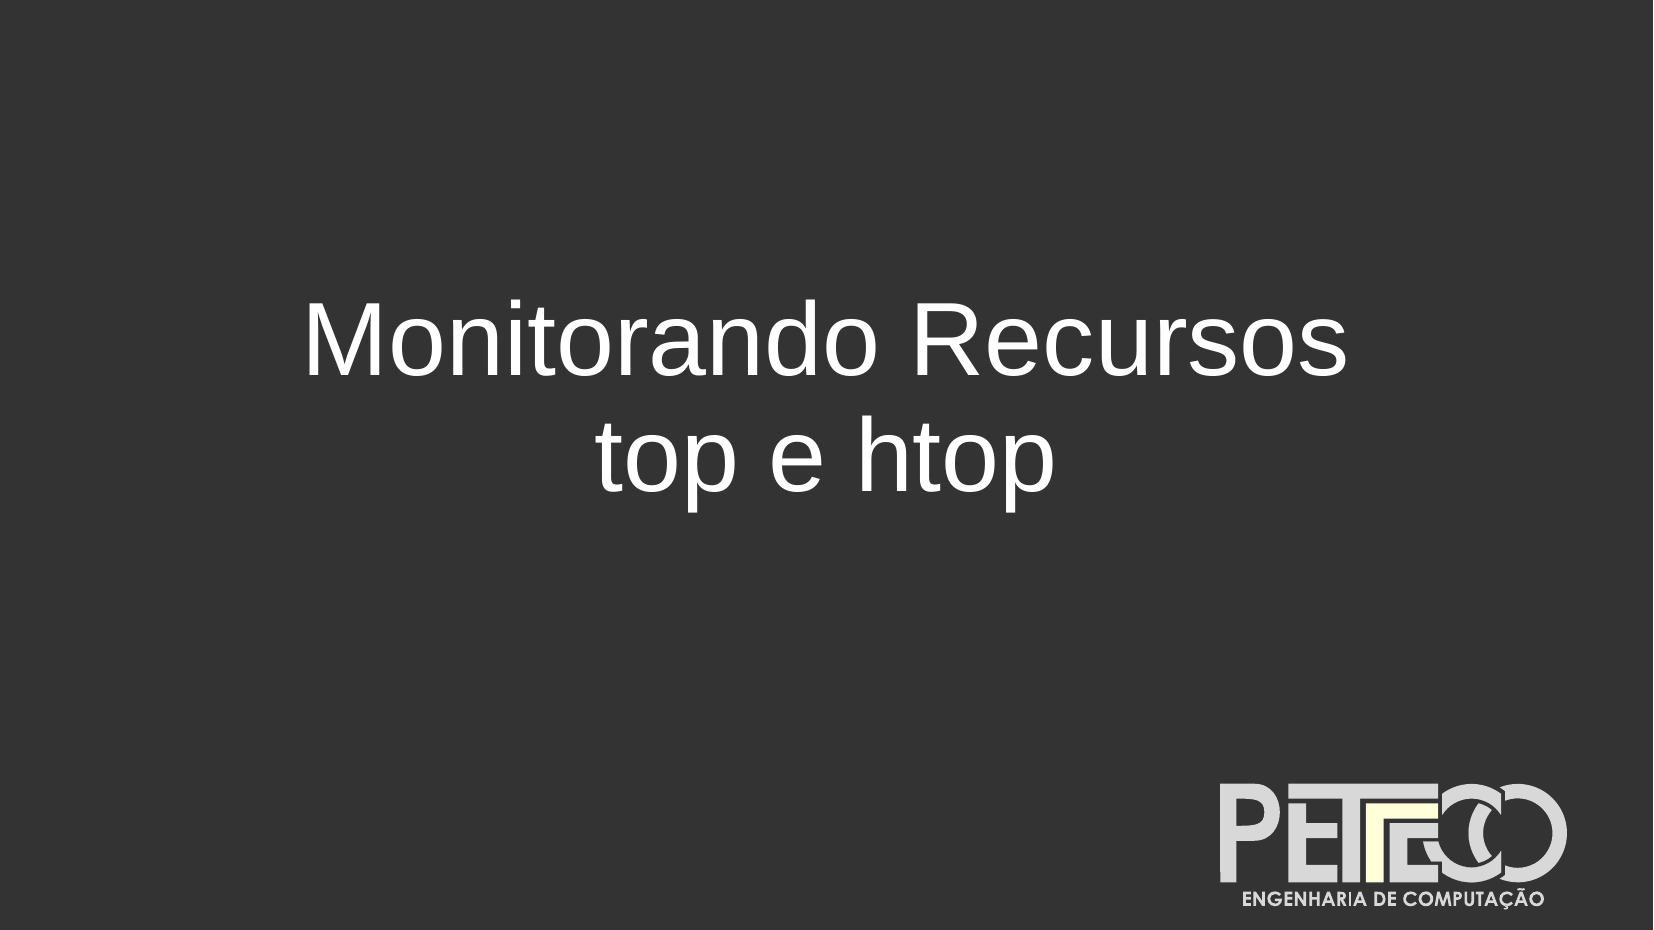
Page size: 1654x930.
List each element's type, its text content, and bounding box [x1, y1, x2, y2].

subtitle Monitorando Recursos top e htop [82, 37, 1571, 757]
